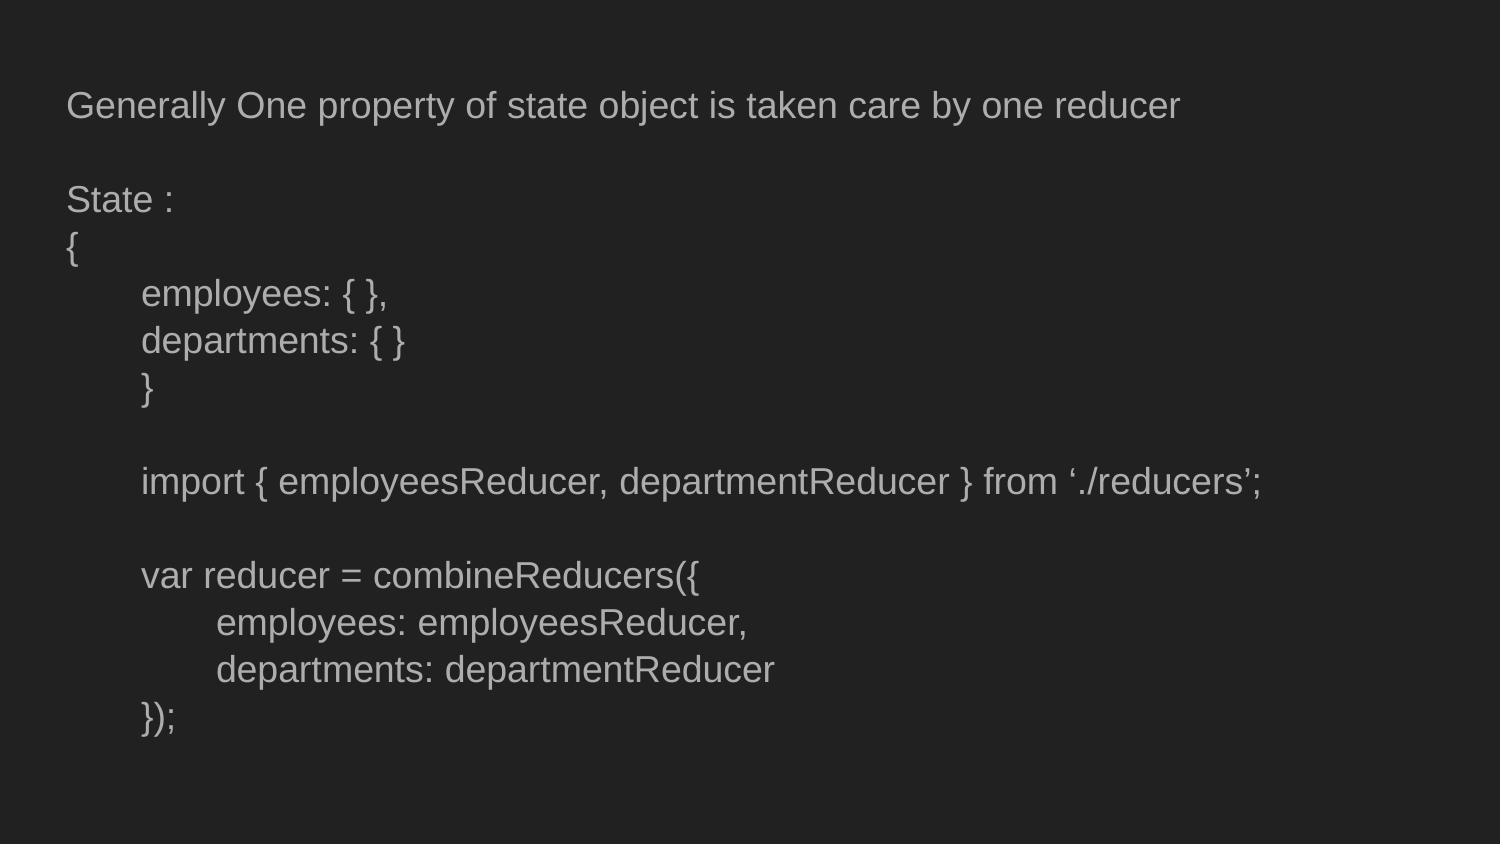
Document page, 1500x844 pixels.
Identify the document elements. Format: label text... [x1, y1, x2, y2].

list Generally One property of state object is taken care by one reducer State : { employees: { }, departments: { } } import { employeesReducer, departmentReducer } from ‘./reducers’; var reducer = combineReducers({ employees: employeesReducer, departments: departmentReducer }); [51, 65, 1449, 750]
